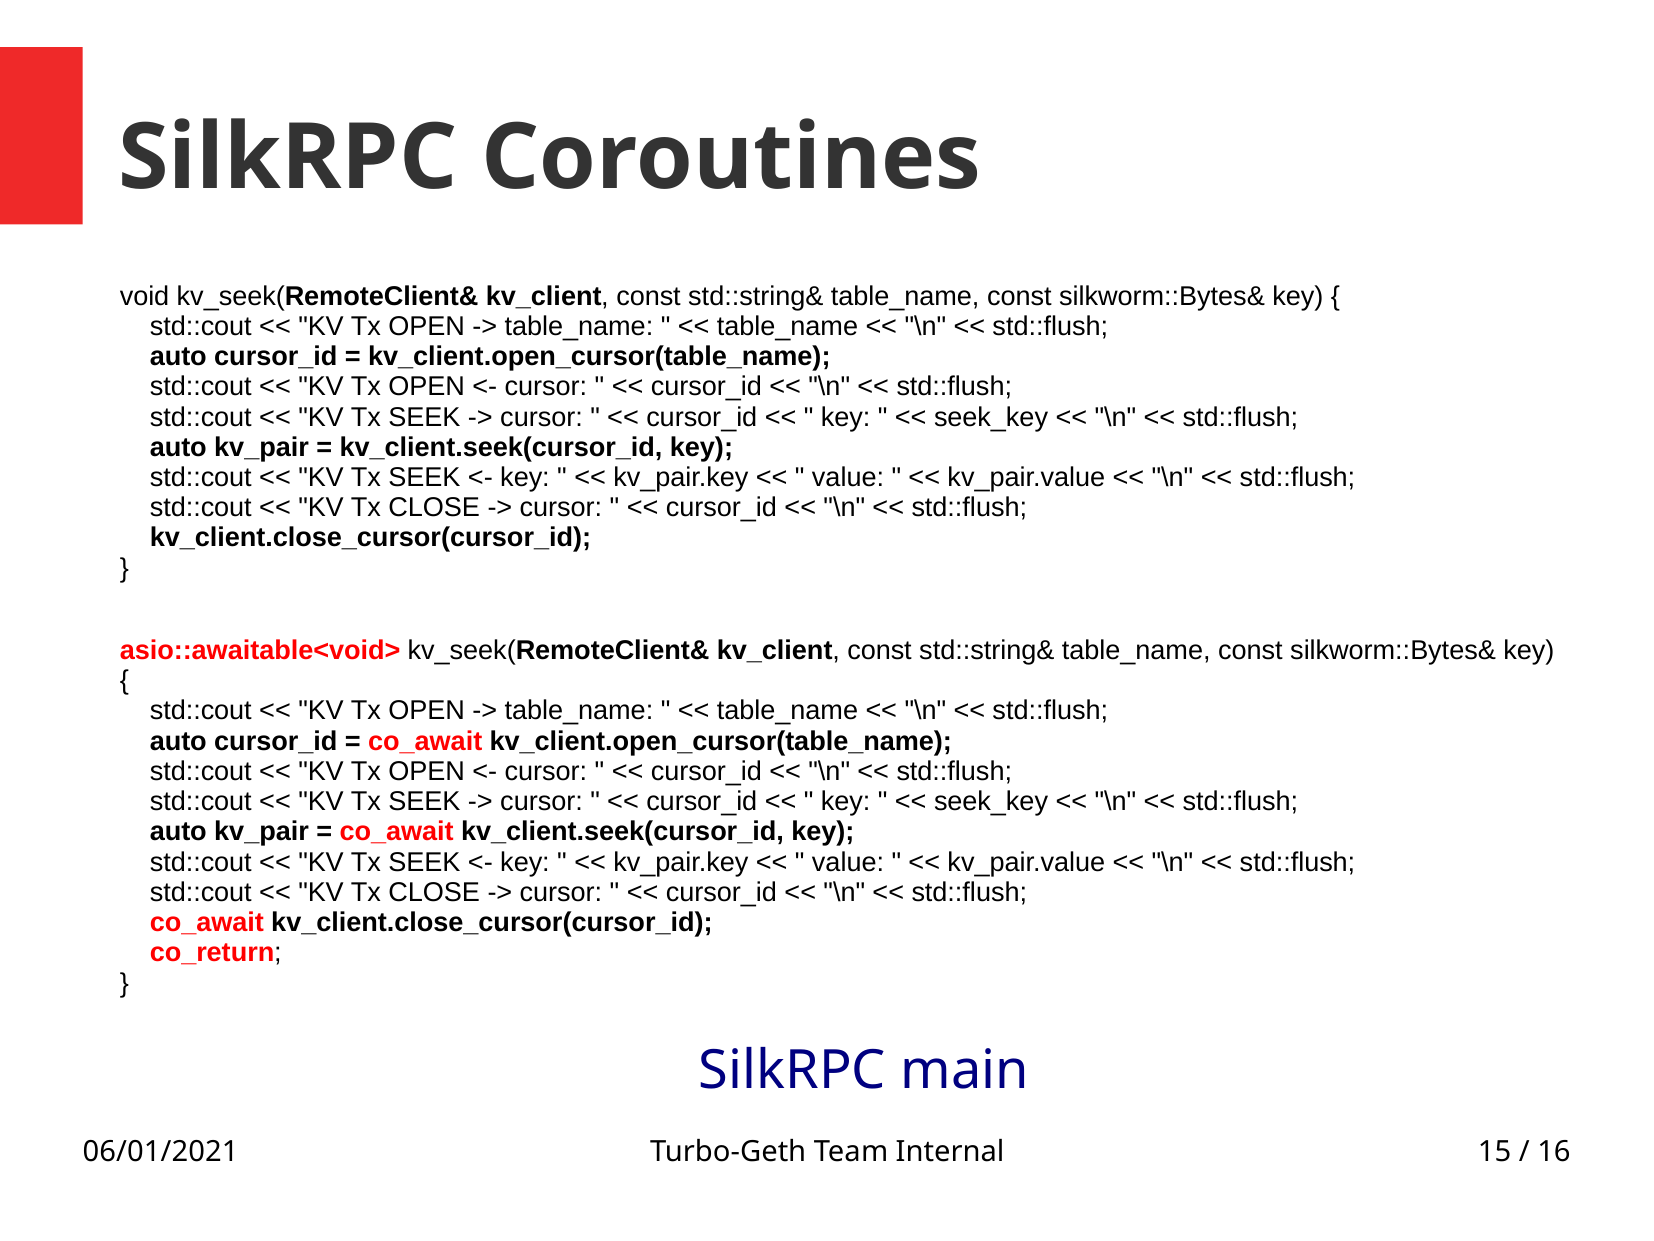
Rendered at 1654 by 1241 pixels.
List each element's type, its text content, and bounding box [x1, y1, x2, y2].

title SilkRPC Coroutines [118, 49, 1571, 257]
text_box void kv_seek(RemoteClient& kv_client, const std::string& table_name, const silkworm::Bytes& key) { std::cout << "KV Tx OPEN -> table_name: " << table_name << "\n" << std::flush; auto cursor_id = kv_client.open_cursor(table_name); std::cout << "KV Tx OPEN <- cursor: " << cursor_id << "\n" << std::flush; std::cout << "KV Tx SEEK -> cursor: " << cursor_id << " key: " << seek_key << "\n" << std::flush; auto kv_pair = kv_client.seek(cursor_id, key); std::cout << "KV Tx SEEK <- key: " << kv_pair.key << " value: " << kv_pair.value << "\n" << std::flush; std::cout << "KV Tx CLOSE -> cursor: " << cursor_id << "\n" << std::flush; kv_client.close_cursor(cursor_id); } [105, 273, 1561, 601]
list SilkRPC main [120, 1030, 1538, 1097]
text_box asio::awaitable<void> kv_seek(RemoteClient& kv_client, const std::string& table_name, const silkworm::Bytes& key) { std::cout << "KV Tx OPEN -> table_name: " << table_name << "\n" << std::flush; auto cursor_id = co_await kv_client.open_cursor(table_name); std::cout << "KV Tx OPEN <- cursor: " << cursor_id << "\n" << std::flush; std::cout << "KV Tx SEEK -> cursor: " << cursor_id << " key: " << seek_key << "\n" << std::flush; auto kv_pair = co_await kv_client.seek(cursor_id, key); std::cout << "KV Tx SEEK <- key: " << kv_pair.key << " value: " << kv_pair.value << "\n" << std::flush; std::cout << "KV Tx CLOSE -> cursor: " << cursor_id << "\n" << std::flush; co_await kv_client.close_cursor(cursor_id); co_return; } [105, 627, 1576, 1006]
